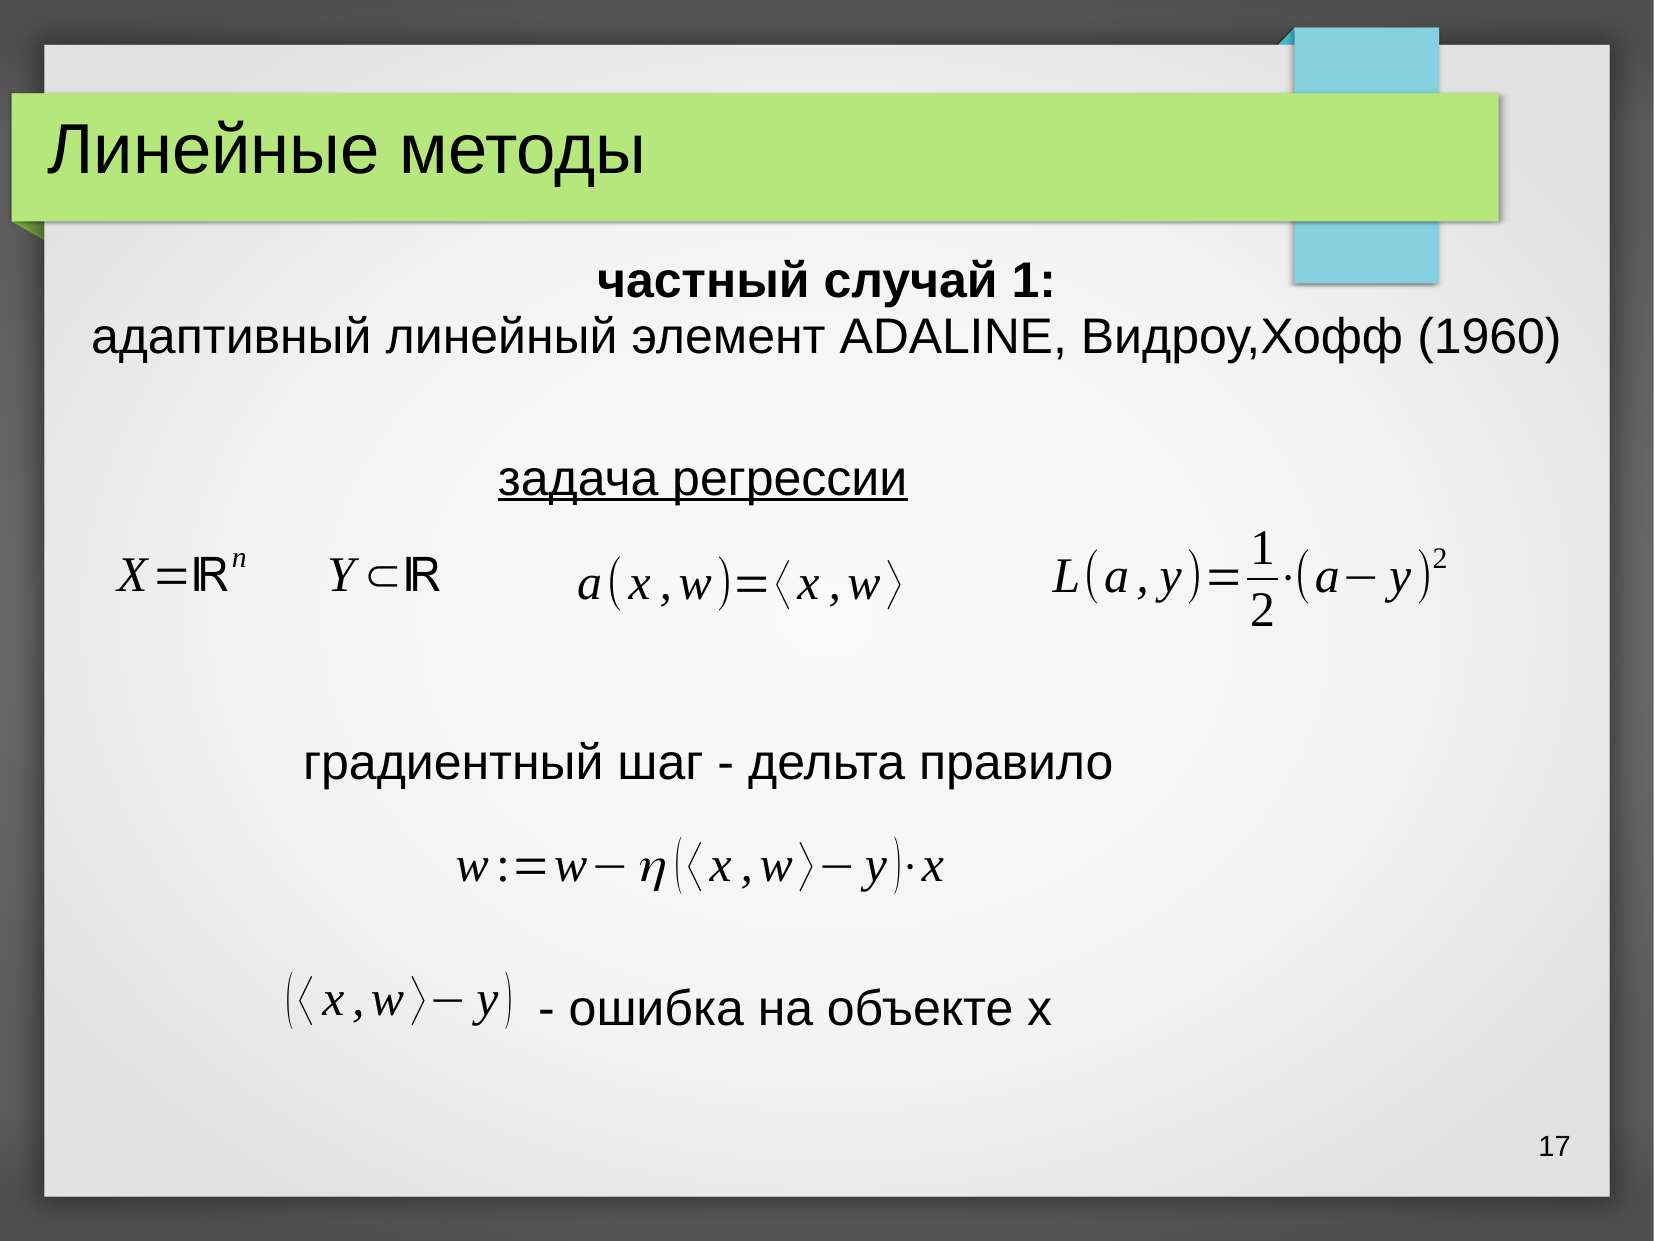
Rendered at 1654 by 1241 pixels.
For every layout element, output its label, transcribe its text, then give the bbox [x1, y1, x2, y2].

chart [448, 833, 953, 898]
text_box - ошибка на объекте x [529, 966, 1062, 1050]
picture [0, 0, 1654, 1241]
text_box частный случай 1: адаптивный линейный элемент ADALINE, Видроу,Хофф (1960) [47, 224, 1607, 392]
chart [279, 968, 520, 1033]
text_box градиентный шаг - дельта правило [295, 720, 1123, 804]
chart [1043, 519, 1453, 638]
chart [570, 553, 910, 615]
chart [106, 539, 254, 603]
text_box задача регрессии [484, 448, 922, 508]
title Линейные методы [47, 109, 1501, 189]
chart [321, 547, 449, 603]
